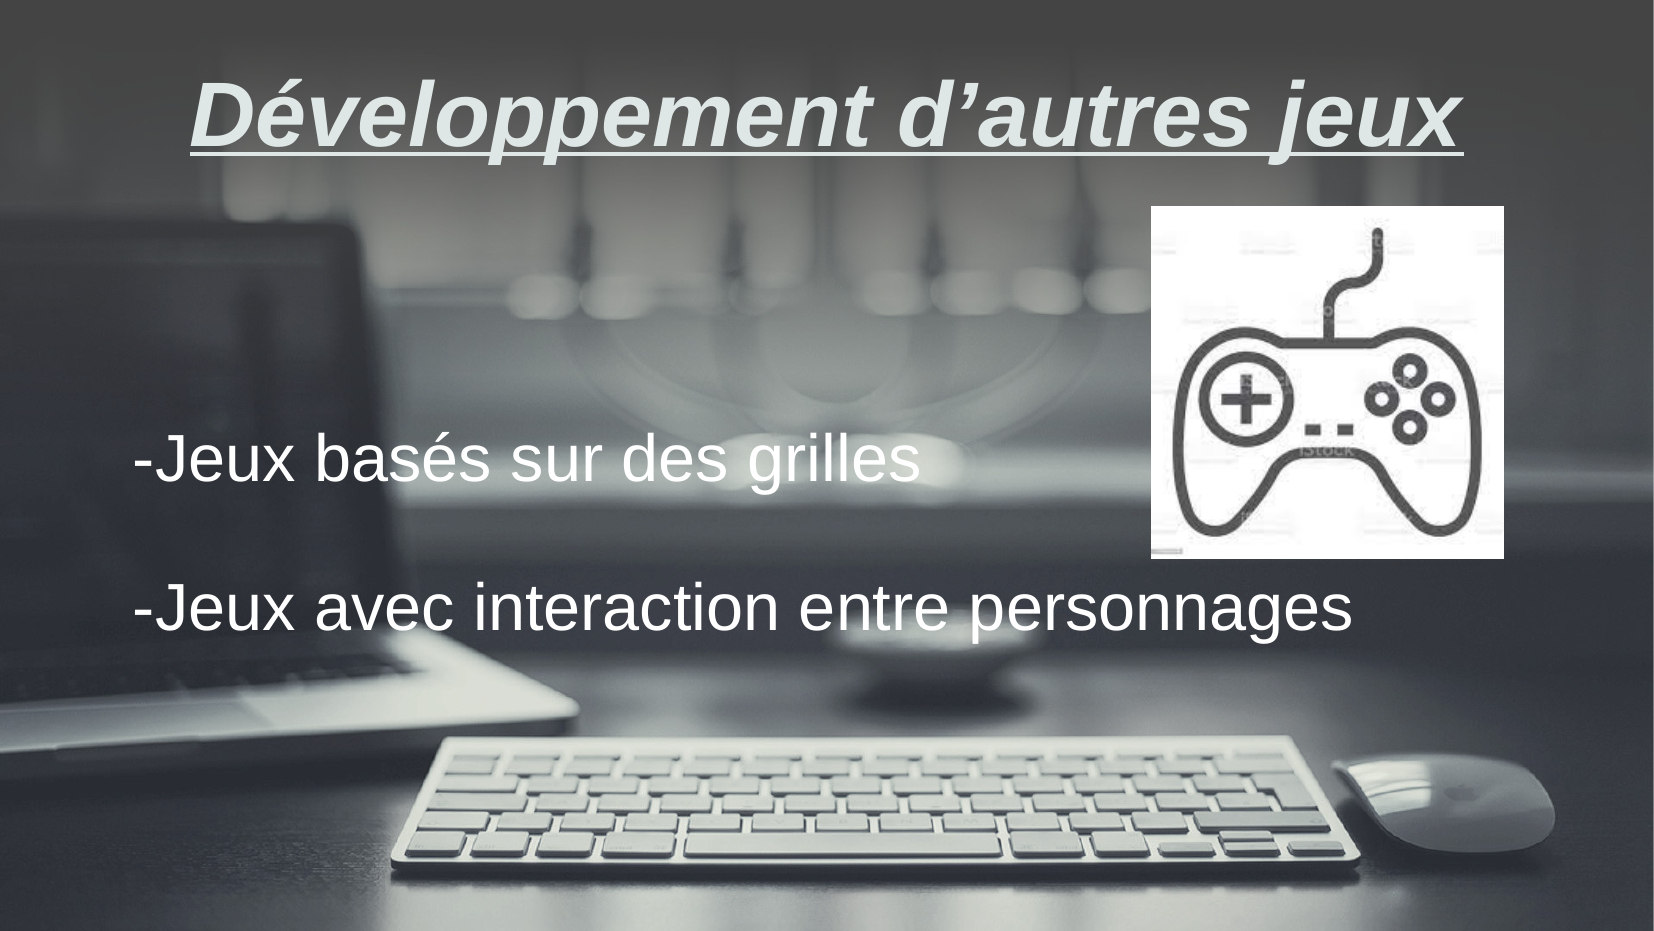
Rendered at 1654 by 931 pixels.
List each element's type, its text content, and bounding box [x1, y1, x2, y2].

title Développement d’autres jeux [82, 37, 1571, 193]
text_box -Jeux basés sur des grilles -Jeux avec interaction entre personnages [118, 413, 1418, 669]
picture [0, 0, 1654, 931]
